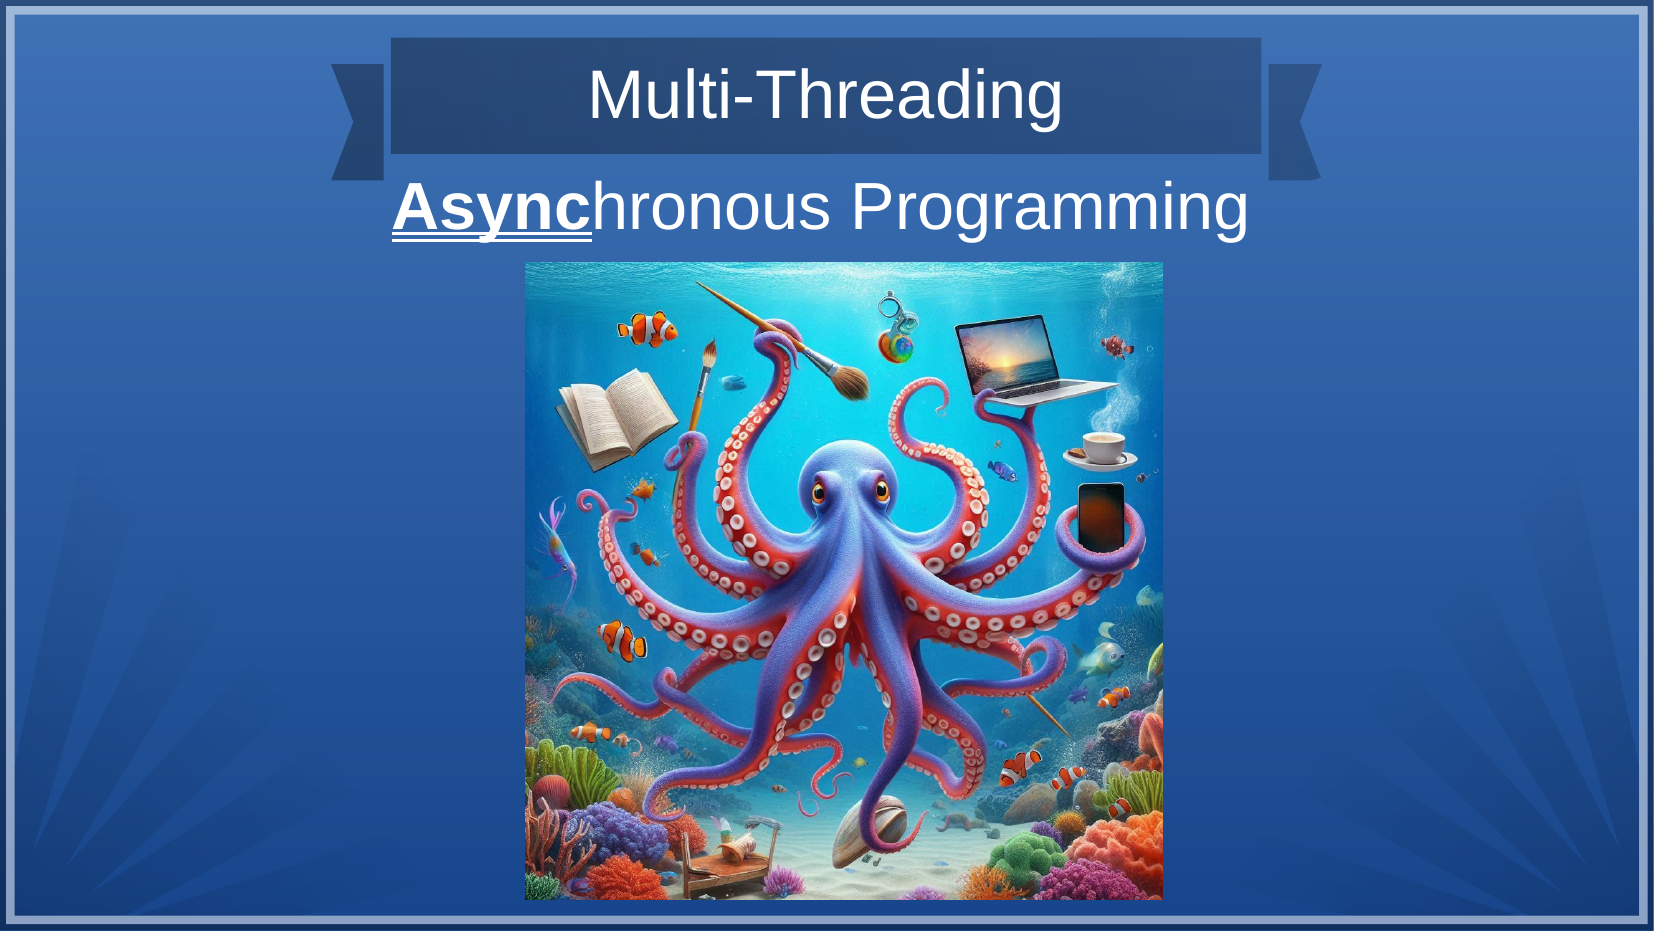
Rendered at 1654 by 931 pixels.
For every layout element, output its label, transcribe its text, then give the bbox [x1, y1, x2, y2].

title Multi-Threading [389, 35, 1264, 150]
picture [525, 262, 1163, 901]
picture [525, 294, 533, 299]
subtitle Asynchronous Programming [187, 150, 1455, 264]
